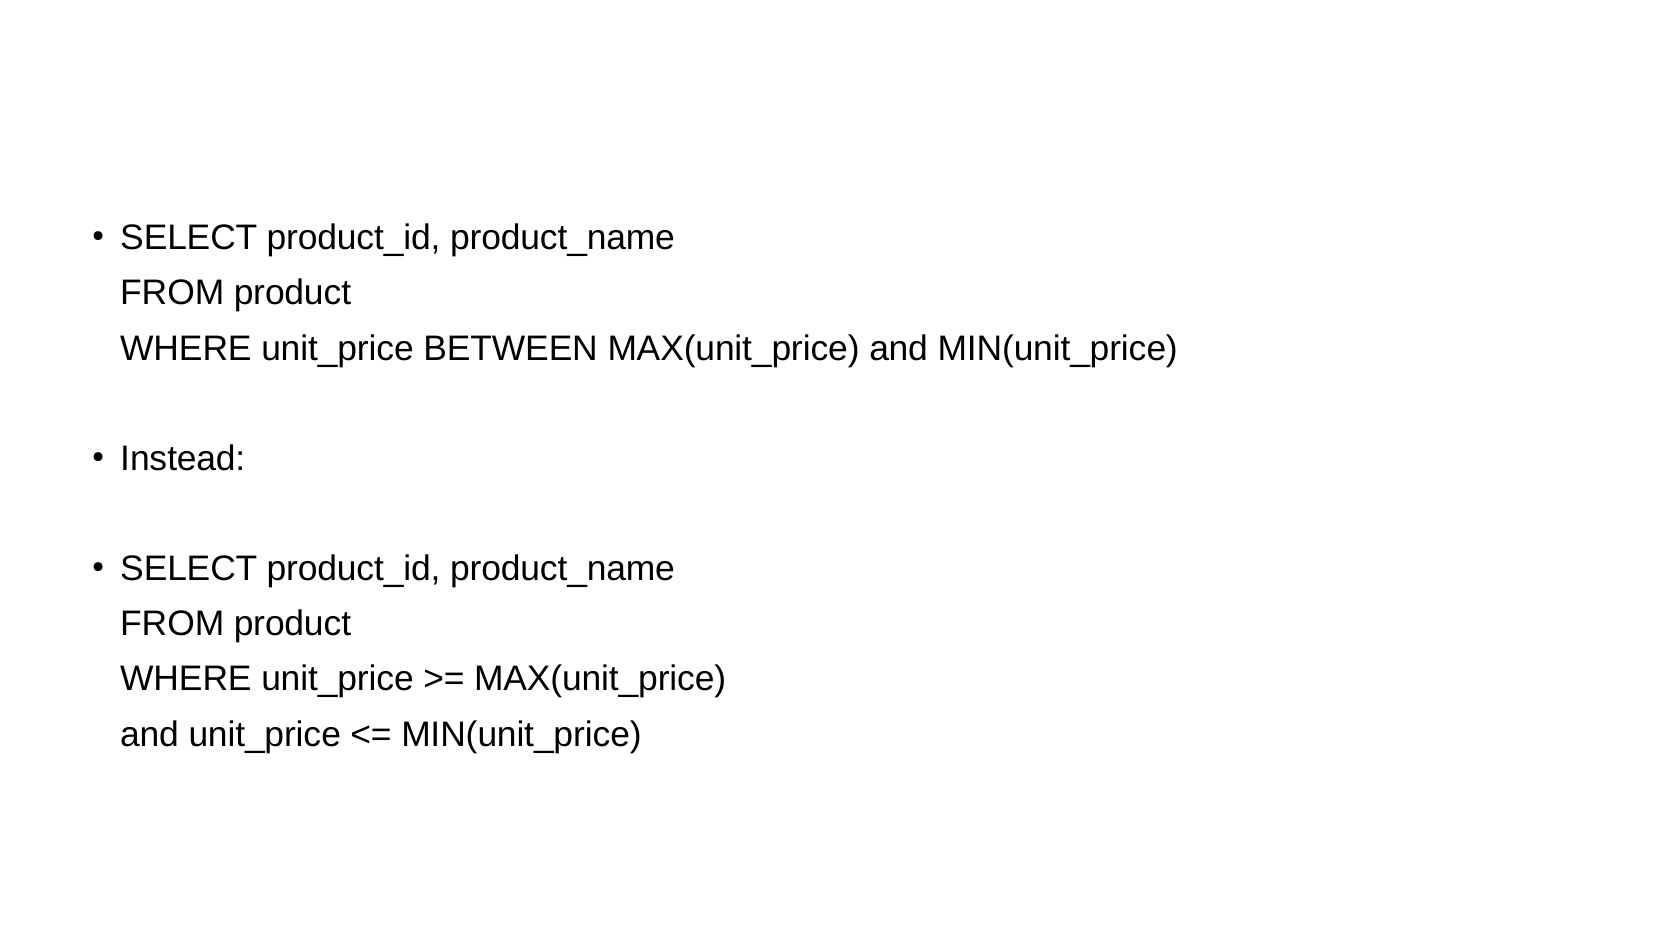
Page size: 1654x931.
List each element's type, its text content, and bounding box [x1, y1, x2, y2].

list SELECT product_id, product_name FROM product WHERE unit_price BETWEEN MAX(unit_price) and MIN(unit_price) Instead: SELECT product_id, product_name FROM product WHERE unit_price >= MAX(unit_price) and unit_price <= MIN(unit_price) [82, 217, 1571, 758]
